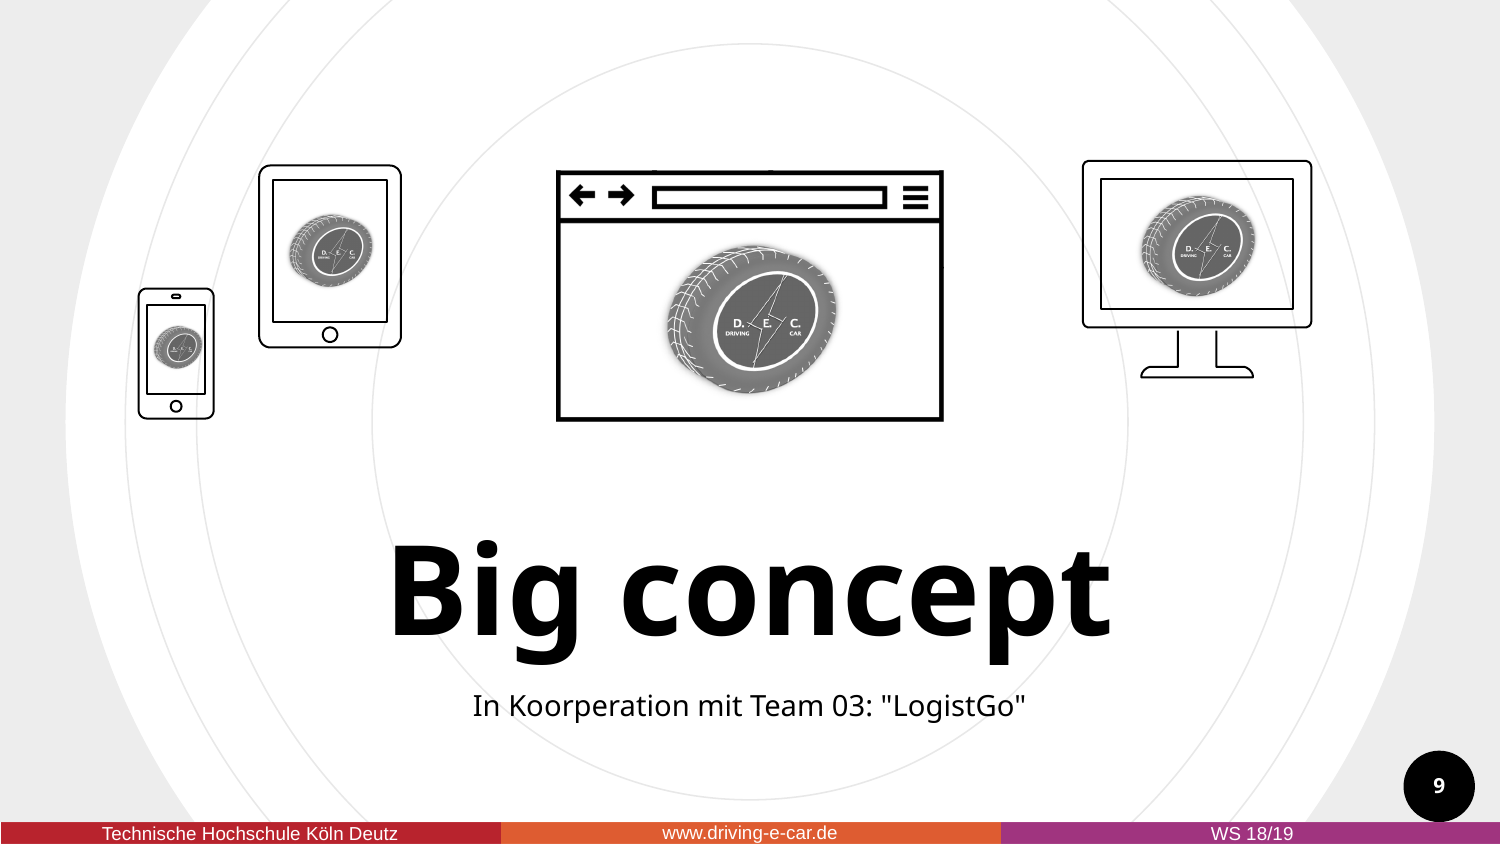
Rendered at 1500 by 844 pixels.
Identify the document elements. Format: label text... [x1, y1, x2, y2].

picture [151, 324, 204, 371]
slide_number <number> [1403, 750, 1475, 823]
picture [0, 822, 1500, 844]
subtitle In Koorperation mit Team 03: "LogistGo" [343, 672, 1157, 801]
picture [556, 169, 944, 422]
picture [1134, 191, 1260, 302]
title Big concept [343, 484, 1157, 672]
picture [284, 211, 376, 292]
